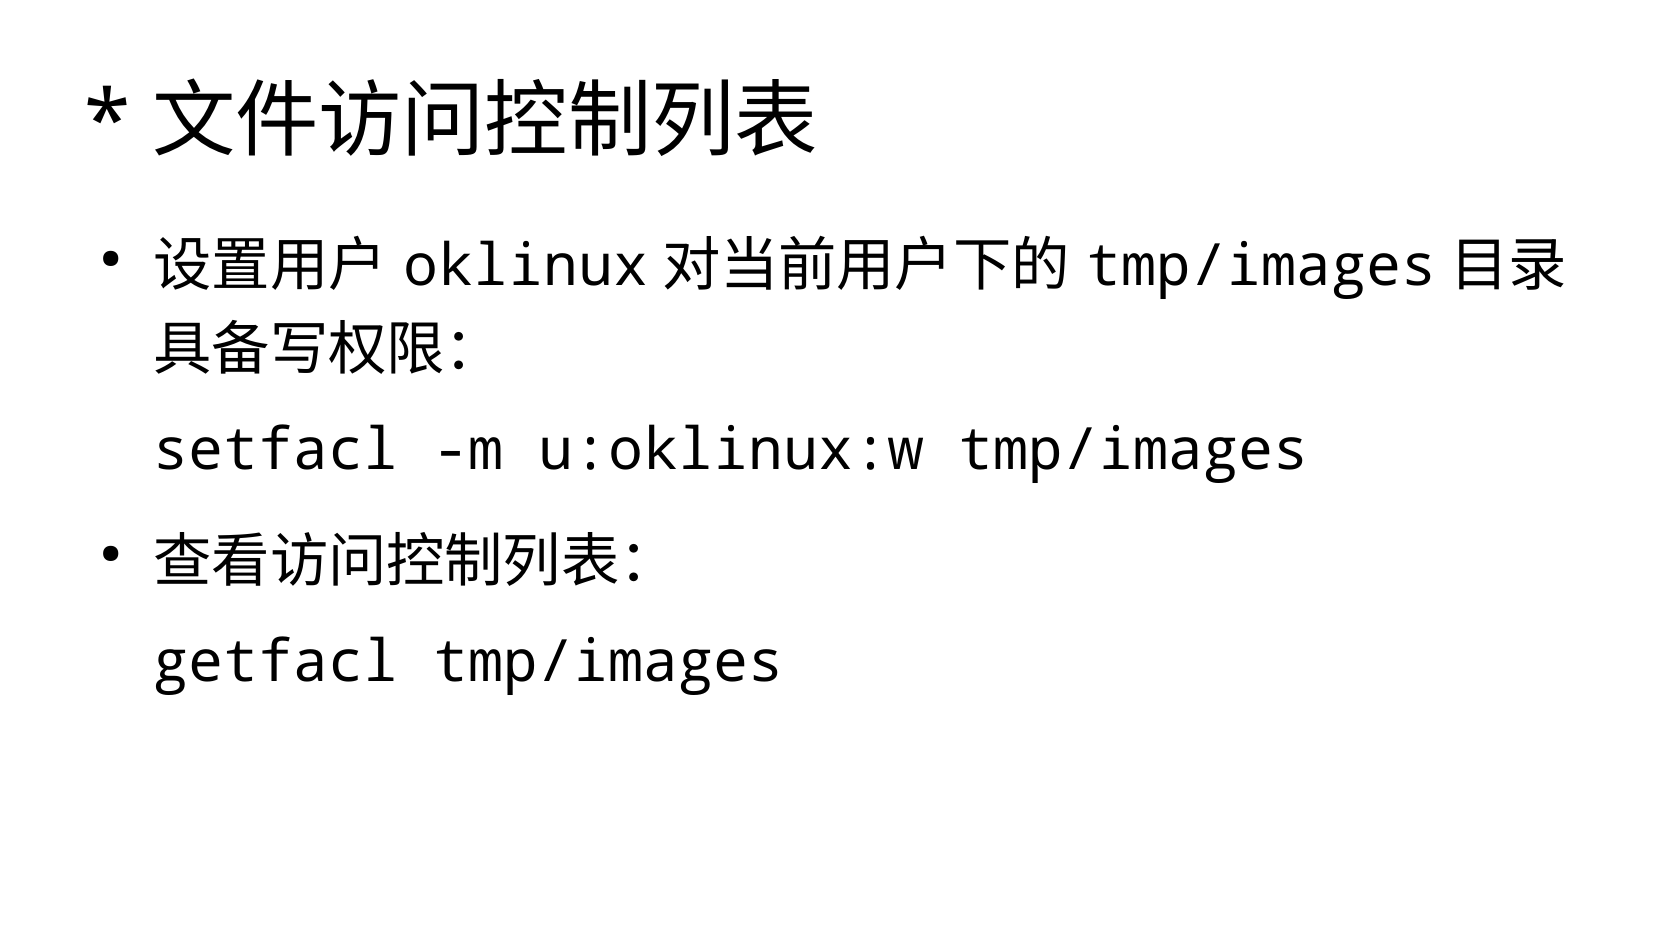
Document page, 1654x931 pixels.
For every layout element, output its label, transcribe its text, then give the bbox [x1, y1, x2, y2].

title *文件访问控制列表 [82, 37, 1571, 189]
list 设置用户oklinux对当前用户下的tmp/images目录具备写权限： setfacl -m u:oklinux:w tmp/images 查看访问控制列表： getfacl tmp/images [82, 217, 1571, 804]
